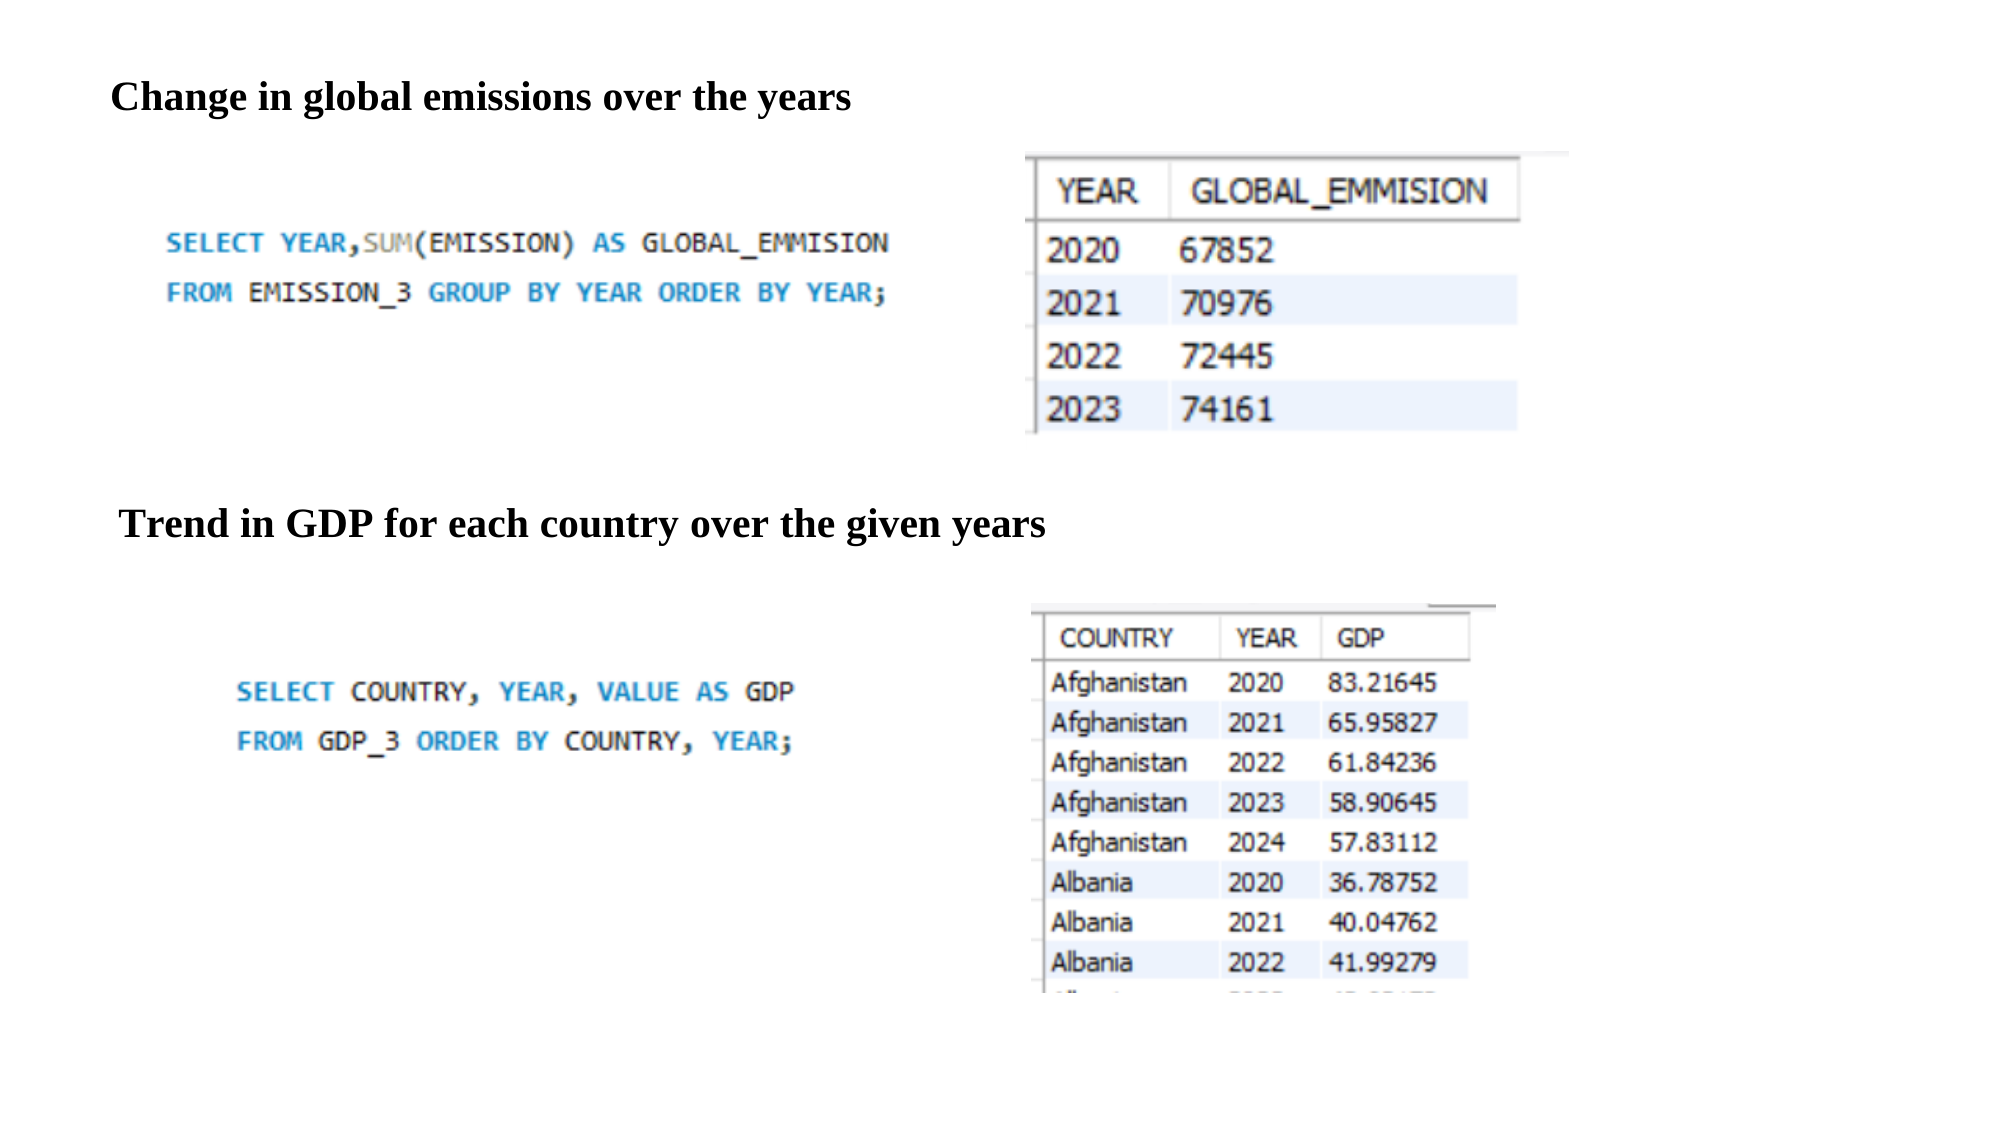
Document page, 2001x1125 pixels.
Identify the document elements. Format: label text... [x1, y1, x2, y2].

picture [1031, 603, 1496, 993]
picture [153, 212, 949, 325]
text_box Trend in GDP for each country over the given years [116, 493, 1500, 546]
title Change in global emissions over the years [71, 66, 1826, 119]
picture [225, 660, 835, 798]
picture [1025, 151, 1569, 451]
